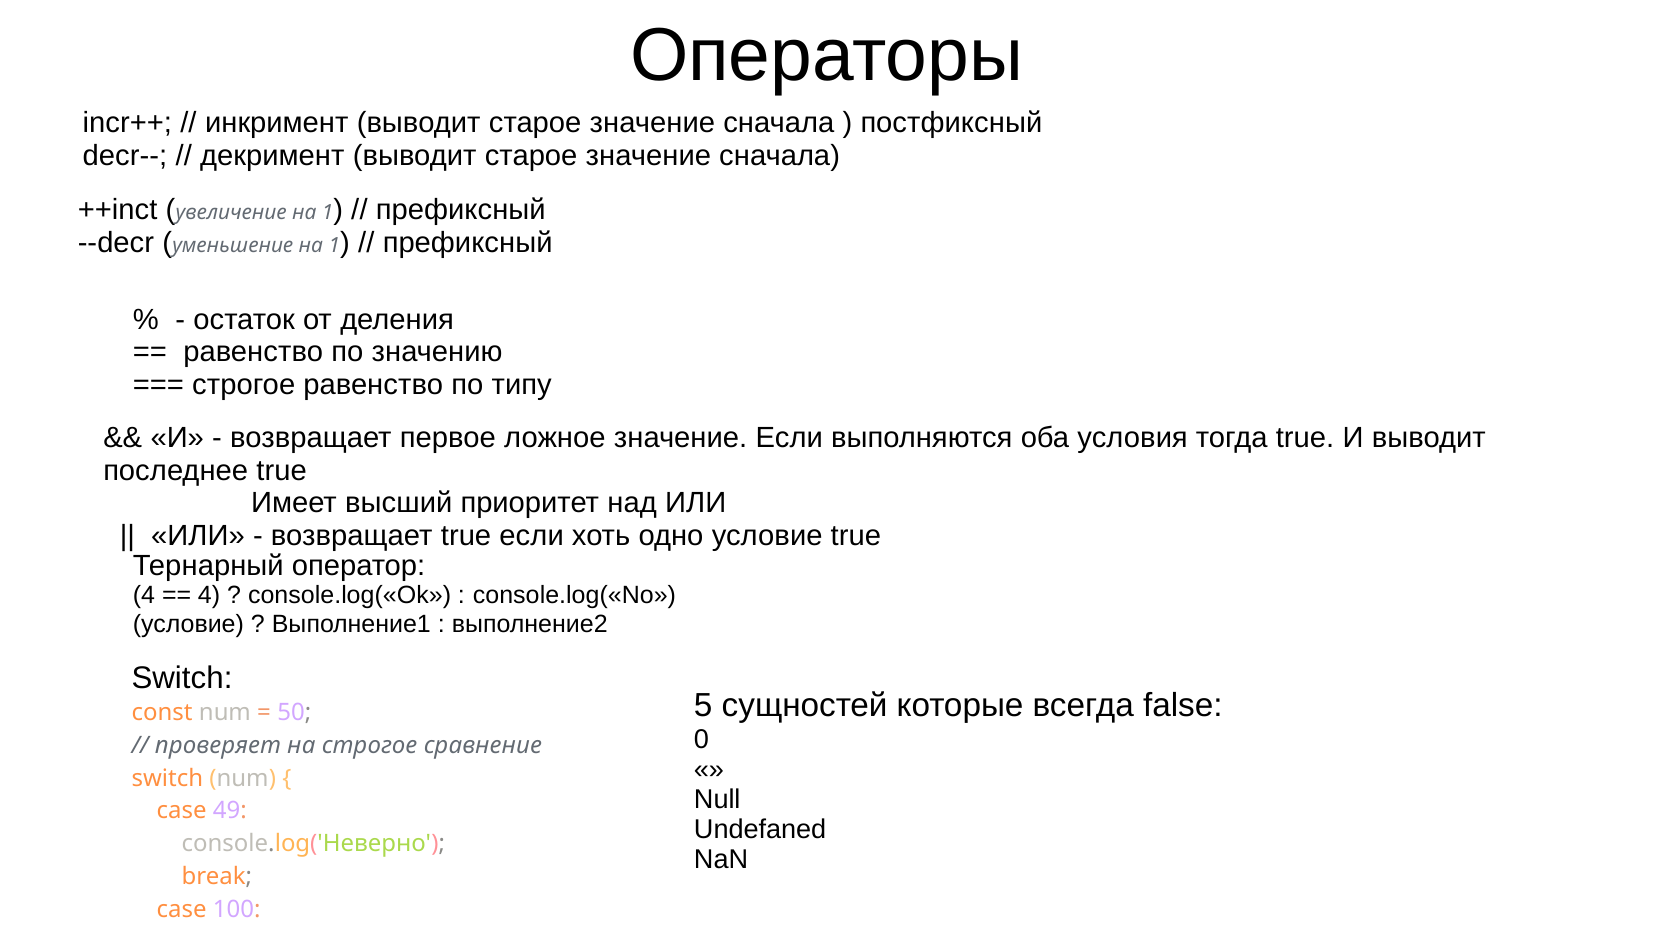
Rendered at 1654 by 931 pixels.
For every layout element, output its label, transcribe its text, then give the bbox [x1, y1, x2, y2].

text_box Тернарный оператор: (4 == 4) ? console.log(«Ok») : console.log(«No») (условие) ? Выполнение1 : выполнение2 [118, 541, 768, 680]
text_box 5 сущностей которые всегда false: 0 «» Null Undefaned NaN [679, 679, 1239, 925]
text_box % - остаток от деления == равенство по значению === строгое равенство по типу [118, 295, 591, 413]
title Операторы [82, 12, 1571, 97]
text_box ++inct (увеличение на 1) // префиксный --decr (уменьшение на 1) // префиксный [63, 185, 591, 266]
text_box && «И» - возвращает первое ложное значение. Если выполняются оба условия тогда true. И выводит последнее true Имеет высший приоритет над ИЛИ || «ИЛИ» - возвращает true если хоть одно условие true [88, 413, 1654, 560]
text_box Switch: const num = 50; // проверяет на строгое сравнение switch (num) { case 49: console.log('Неверно'); break; case 100: console.log('Неверно'); break; case 50: console.log('Ok'); break; default: console.log('Не в этот раз'); } [116, 652, 591, 931]
text_box incr++; // инкримент (выводит старое значение сначала ) постфиксный decr--; // декримент (выводит старое значение сначала) [82, 106, 1058, 172]
